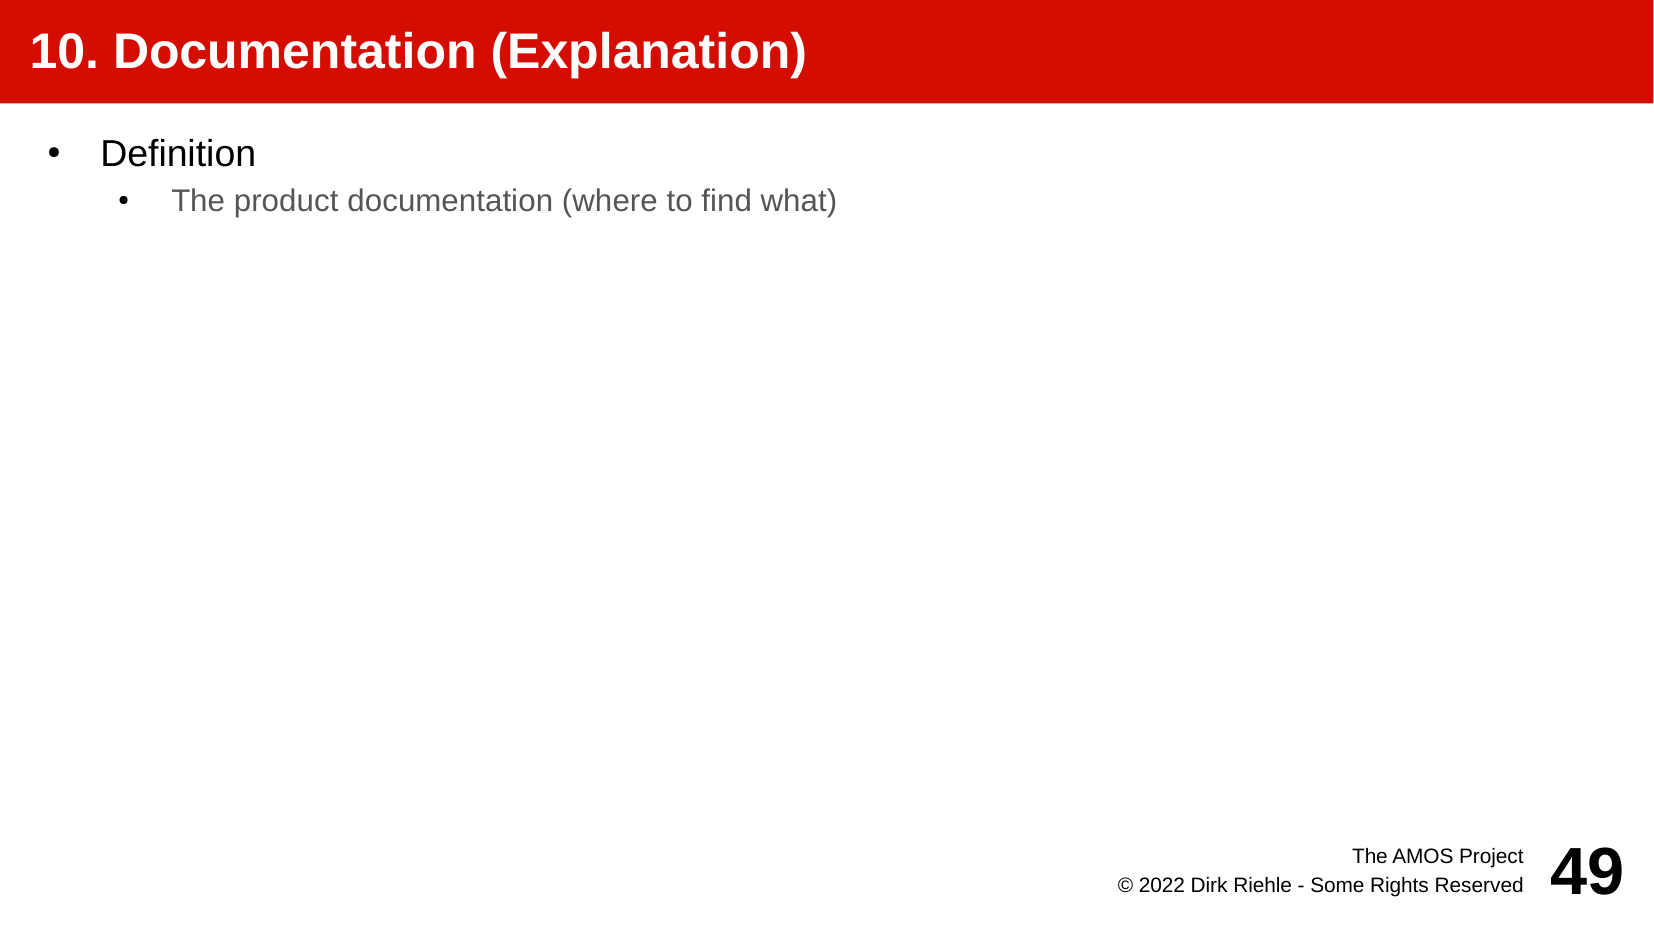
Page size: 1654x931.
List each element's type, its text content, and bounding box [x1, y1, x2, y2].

list Definition The product documentation (where to find what) [29, 132, 1625, 813]
title 10. Documentation (Explanation) [0, 0, 1654, 104]
